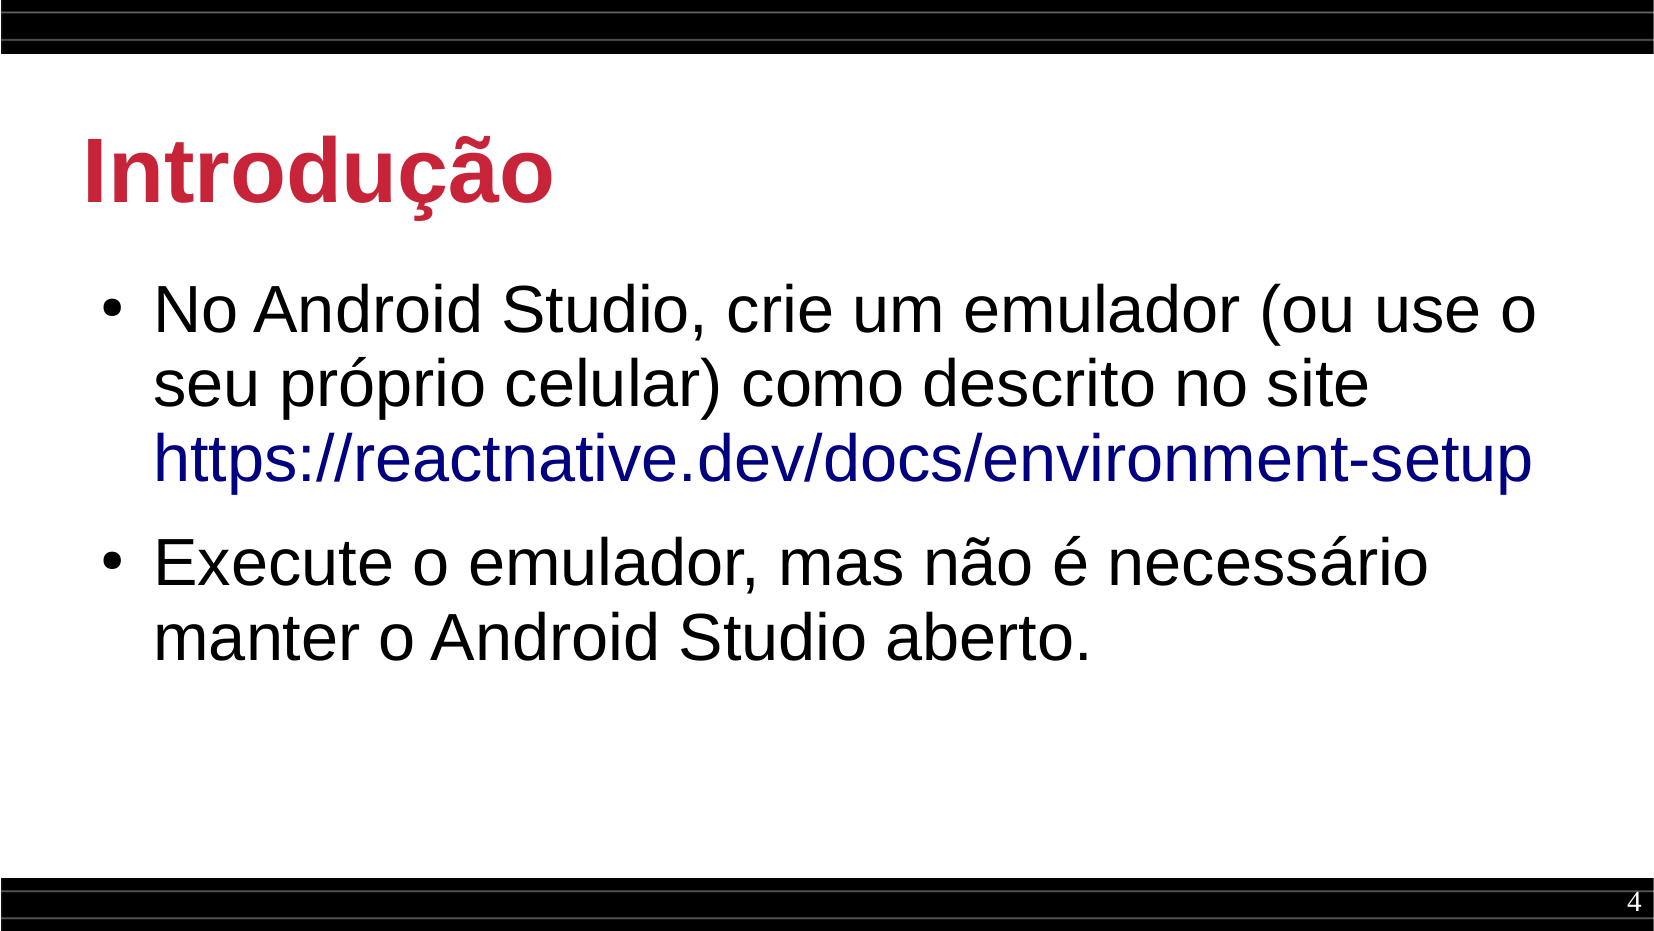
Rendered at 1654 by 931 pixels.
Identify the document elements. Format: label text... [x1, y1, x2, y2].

list No Android Studio, crie um emulador (ou use o seu próprio celular) como descrito no site https://reactnative.dev/docs/environment-setup Execute o emulador, mas não é necessário manter o Android Studio aberto. [82, 271, 1571, 758]
picture [1, 0, 1654, 54]
title Introdução [82, 92, 1571, 249]
picture [1, 878, 1654, 931]
